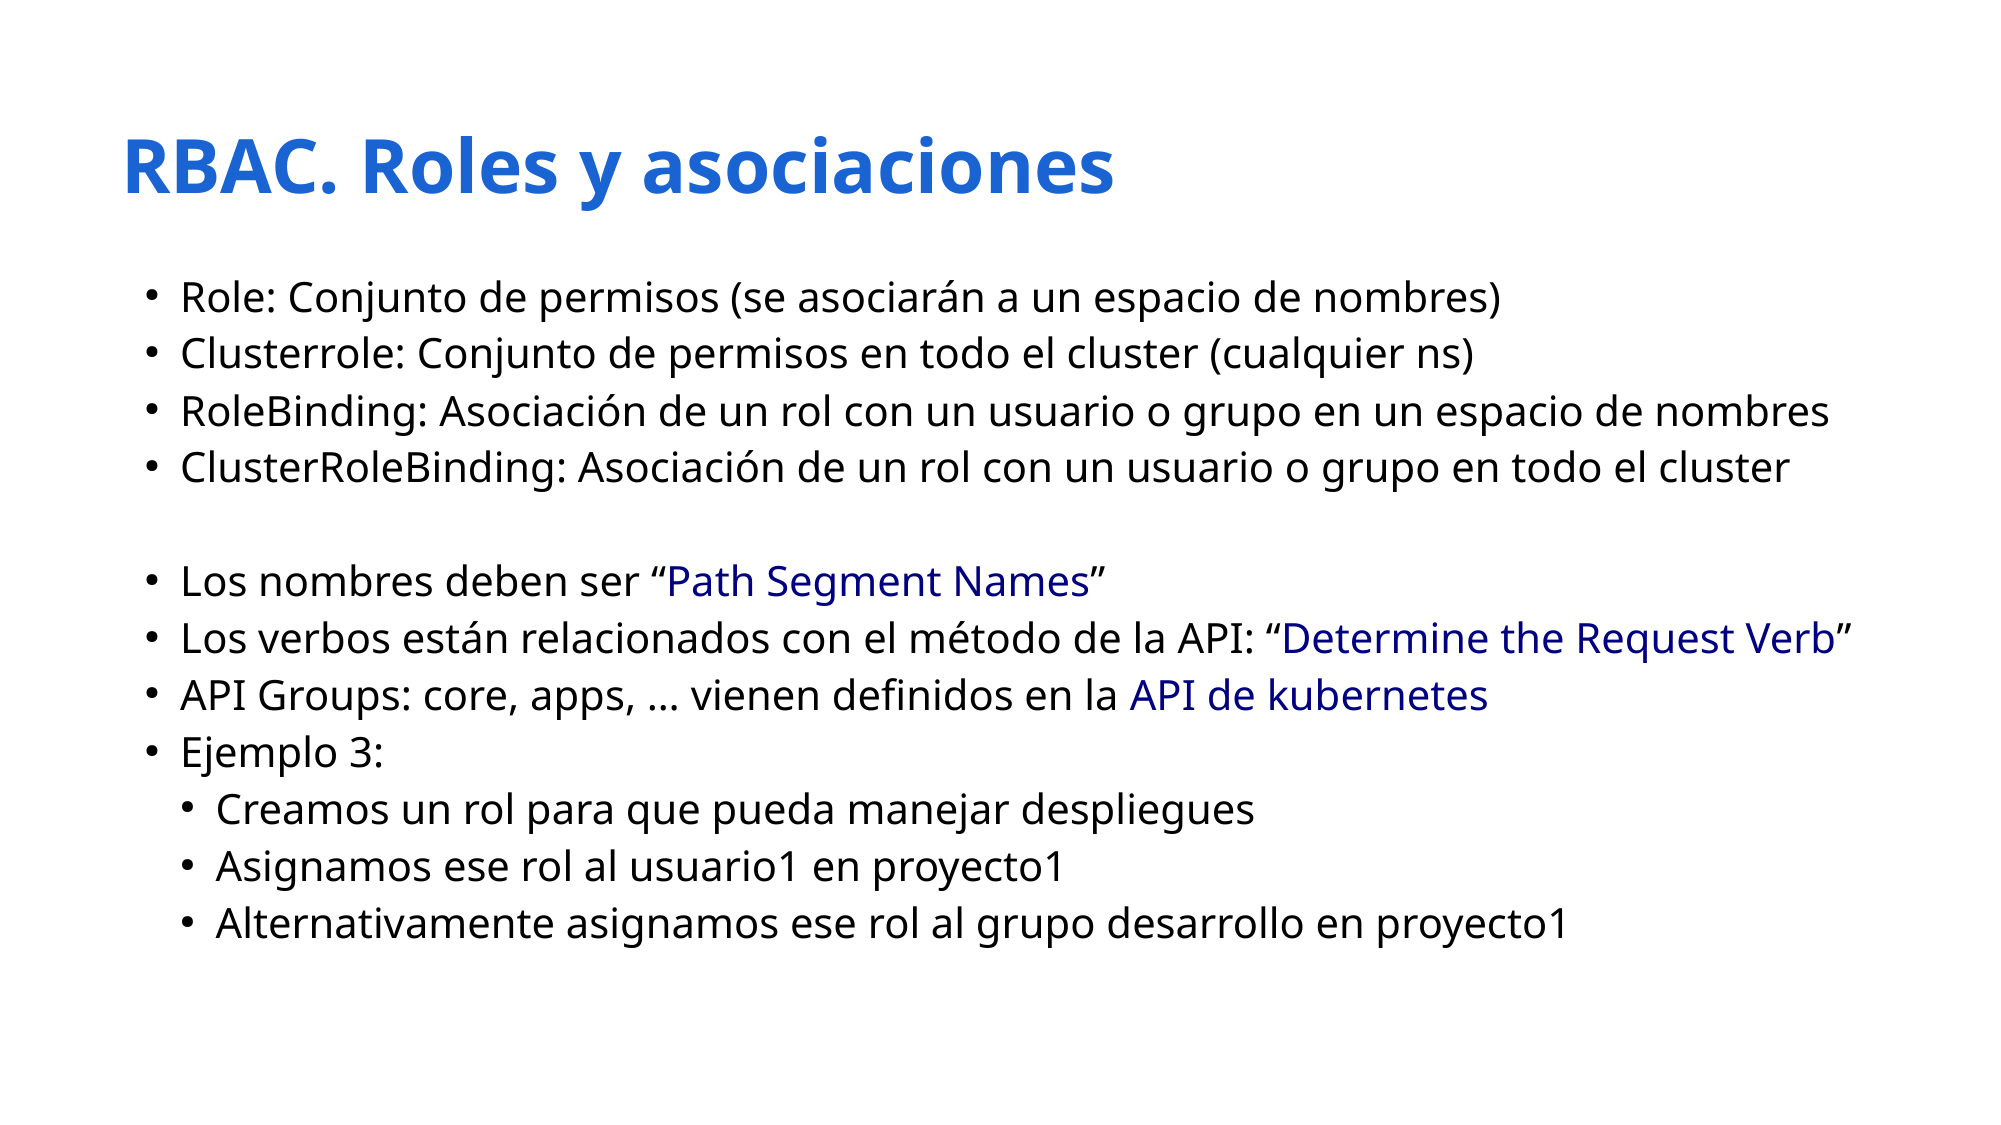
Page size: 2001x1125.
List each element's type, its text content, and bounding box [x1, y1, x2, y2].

text_box RBAC. Roles y asociaciones [106, 106, 1878, 293]
text_box Role: Conjunto de permisos (se asociarán a un espacio de nombres) Clusterrole: Conjunto de permisos en todo el cluster (cualquier ns) RoleBinding: Asociación de un rol con un usuario o grupo en un espacio de nombres ClusterRoleBinding: Asociación de un rol con un usuario o grupo en todo el cluster Los nombres deben ser “Path Segment Names” Los verbos están relacionados con el método de la API: “Determine the Request Verb” API Groups: core, apps, … vienen definidos en la API de kubernetes Ejemplo 3: Creamos un rol para que pueda manejar despliegues Asignamos ese rol al usuario1 en proyecto1 Alternativamente asignamos ese rol al grupo desarrollo en proyecto1 [129, 259, 1890, 1016]
